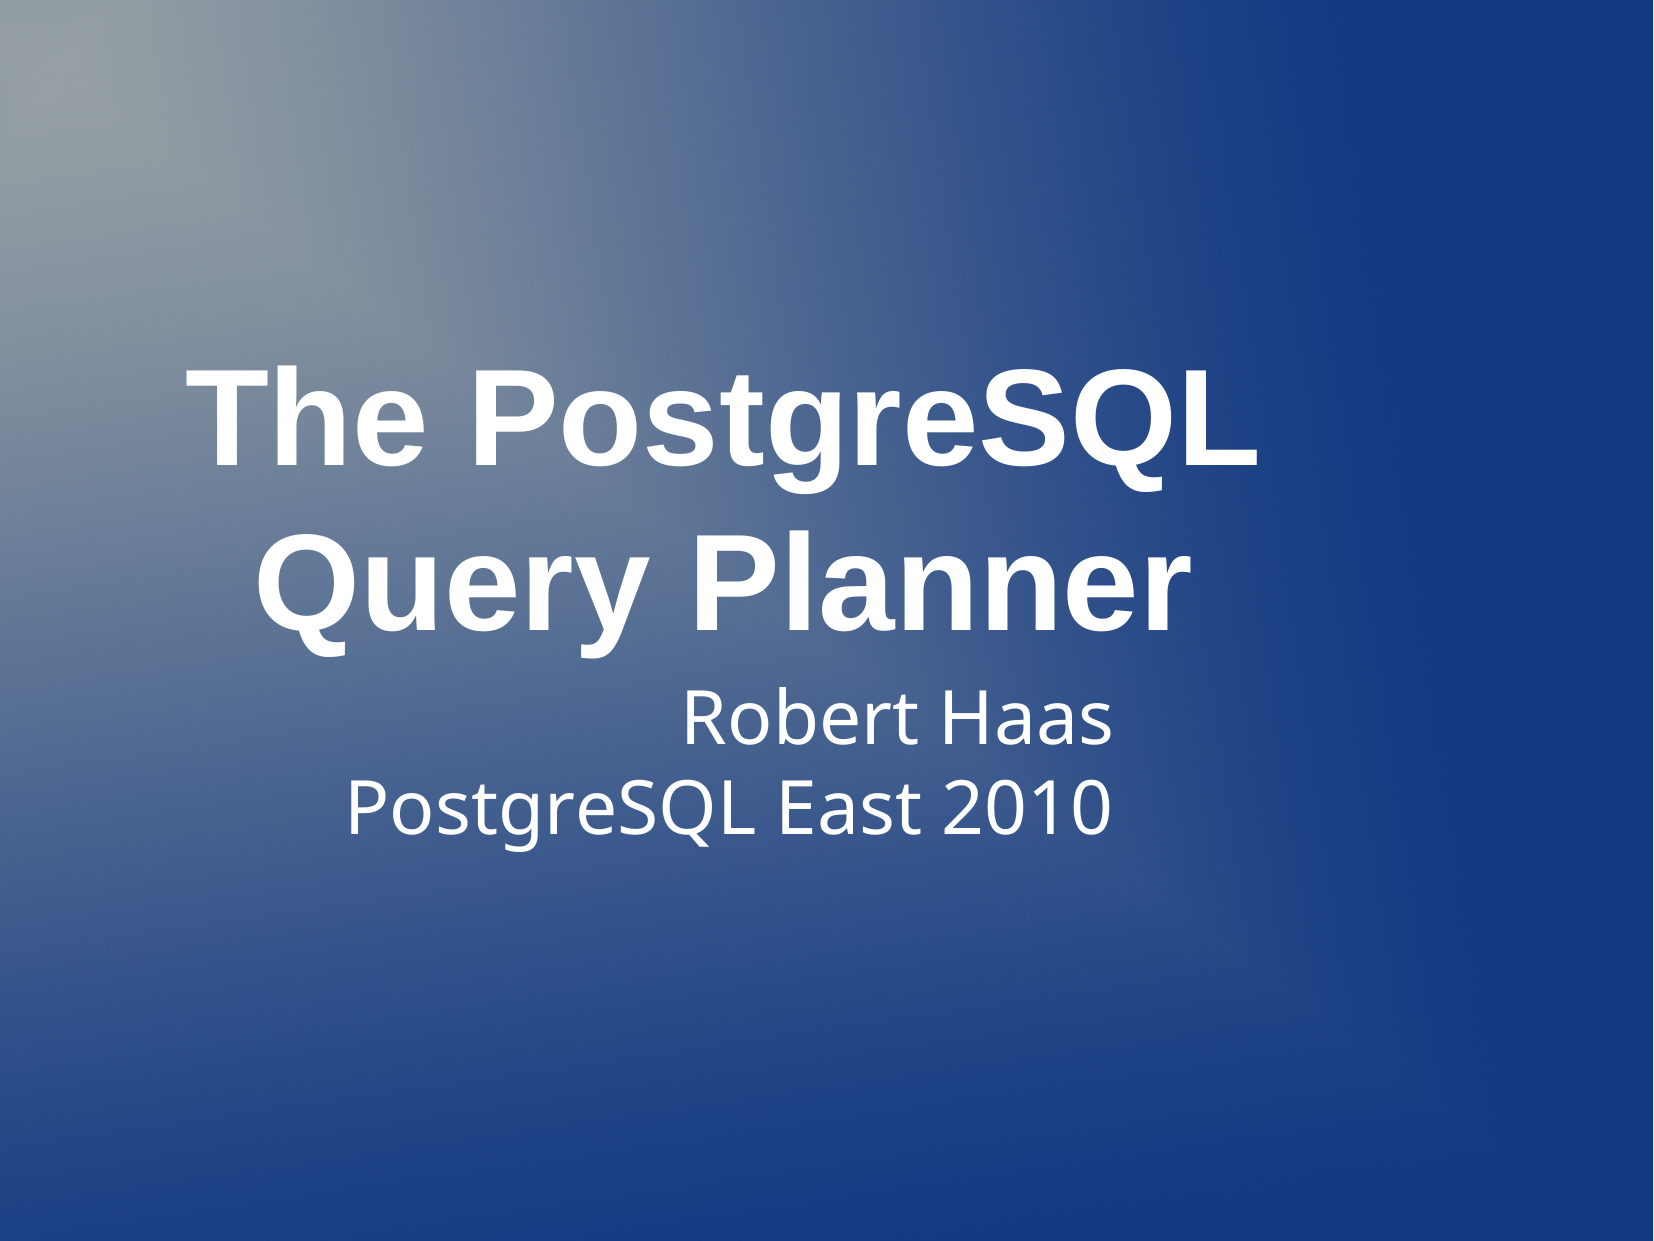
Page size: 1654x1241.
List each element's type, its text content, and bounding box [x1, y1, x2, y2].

title Robert Haas PostgreSQL East 2010 [344, 672, 1289, 847]
title The PostgreSQL Query Planner [0, 315, 1448, 670]
